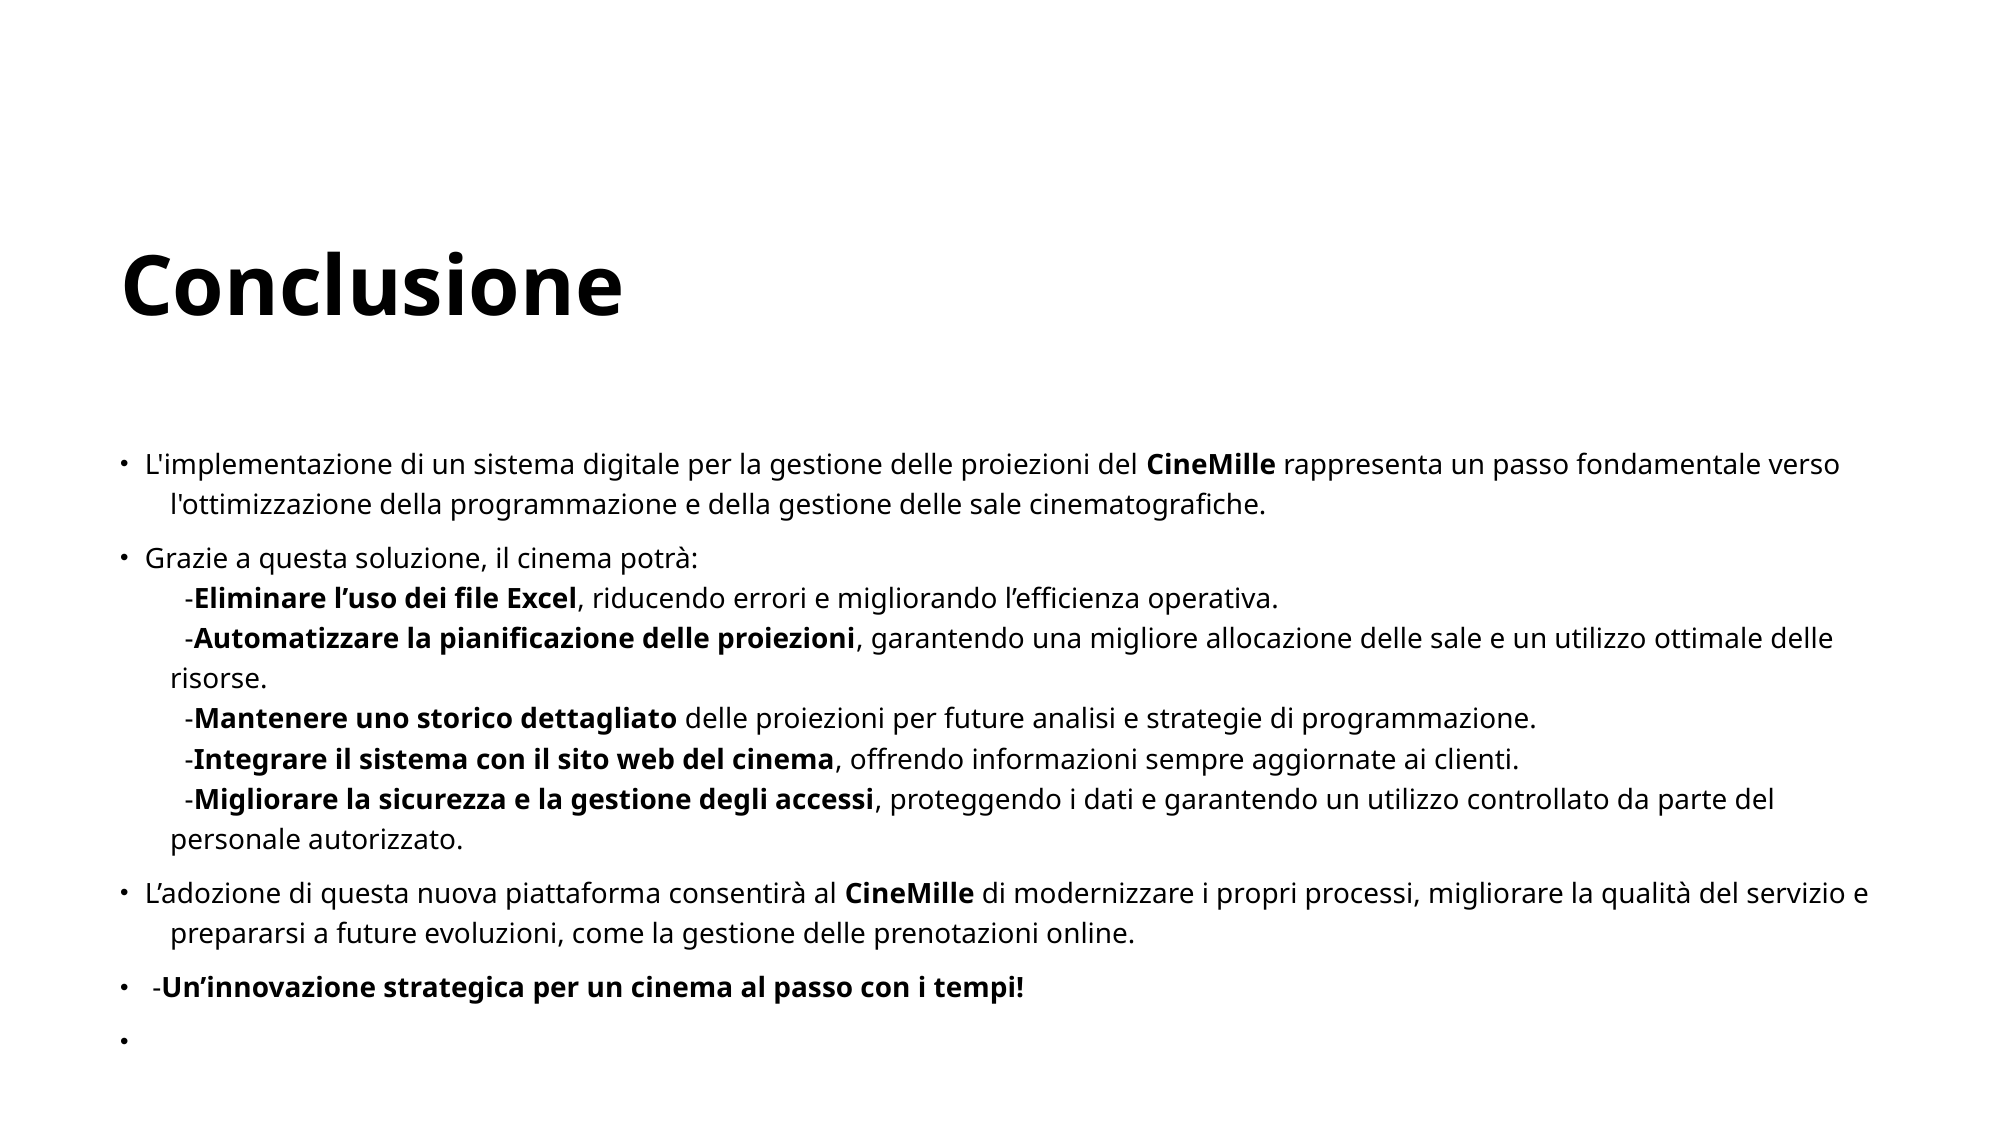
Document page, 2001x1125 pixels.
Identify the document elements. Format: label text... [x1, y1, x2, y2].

title Conclusione [105, 224, 1892, 405]
list L'implementazione di un sistema digitale per la gestione delle proiezioni del CineMille rappresenta un passo fondamentale verso l'ottimizzazione della programmazione e della gestione delle sale cinematografiche. Grazie a questa soluzione, il cinema potrà: -Eliminare l’uso dei file Excel, riducendo errori e migliorando l’efficienza operativa. -Automatizzare la pianificazione delle proiezioni, garantendo una migliore allocazione delle sale e un utilizzo ottimale delle risorse. -Mantenere uno storico dettagliato delle proiezioni per future analisi e strategie di programmazione. -Integrare il sistema con il sito web del cinema, offrendo informazioni sempre aggiornate ai clienti. -Migliorare la sicurezza e la gestione degli accessi, proteggendo i dati e garantendo un utilizzo controllato da parte del personale autorizzato. L’adozione di questa nuova piattaforma consentirà al CineMille di modernizzare i propri processi, migliorare la qualità del servizio e prepararsi a future evoluzioni, come la gestione delle prenotazioni online. -Un’innovazione strategica per un cinema al passo con i tempi! [105, 431, 1892, 1017]
